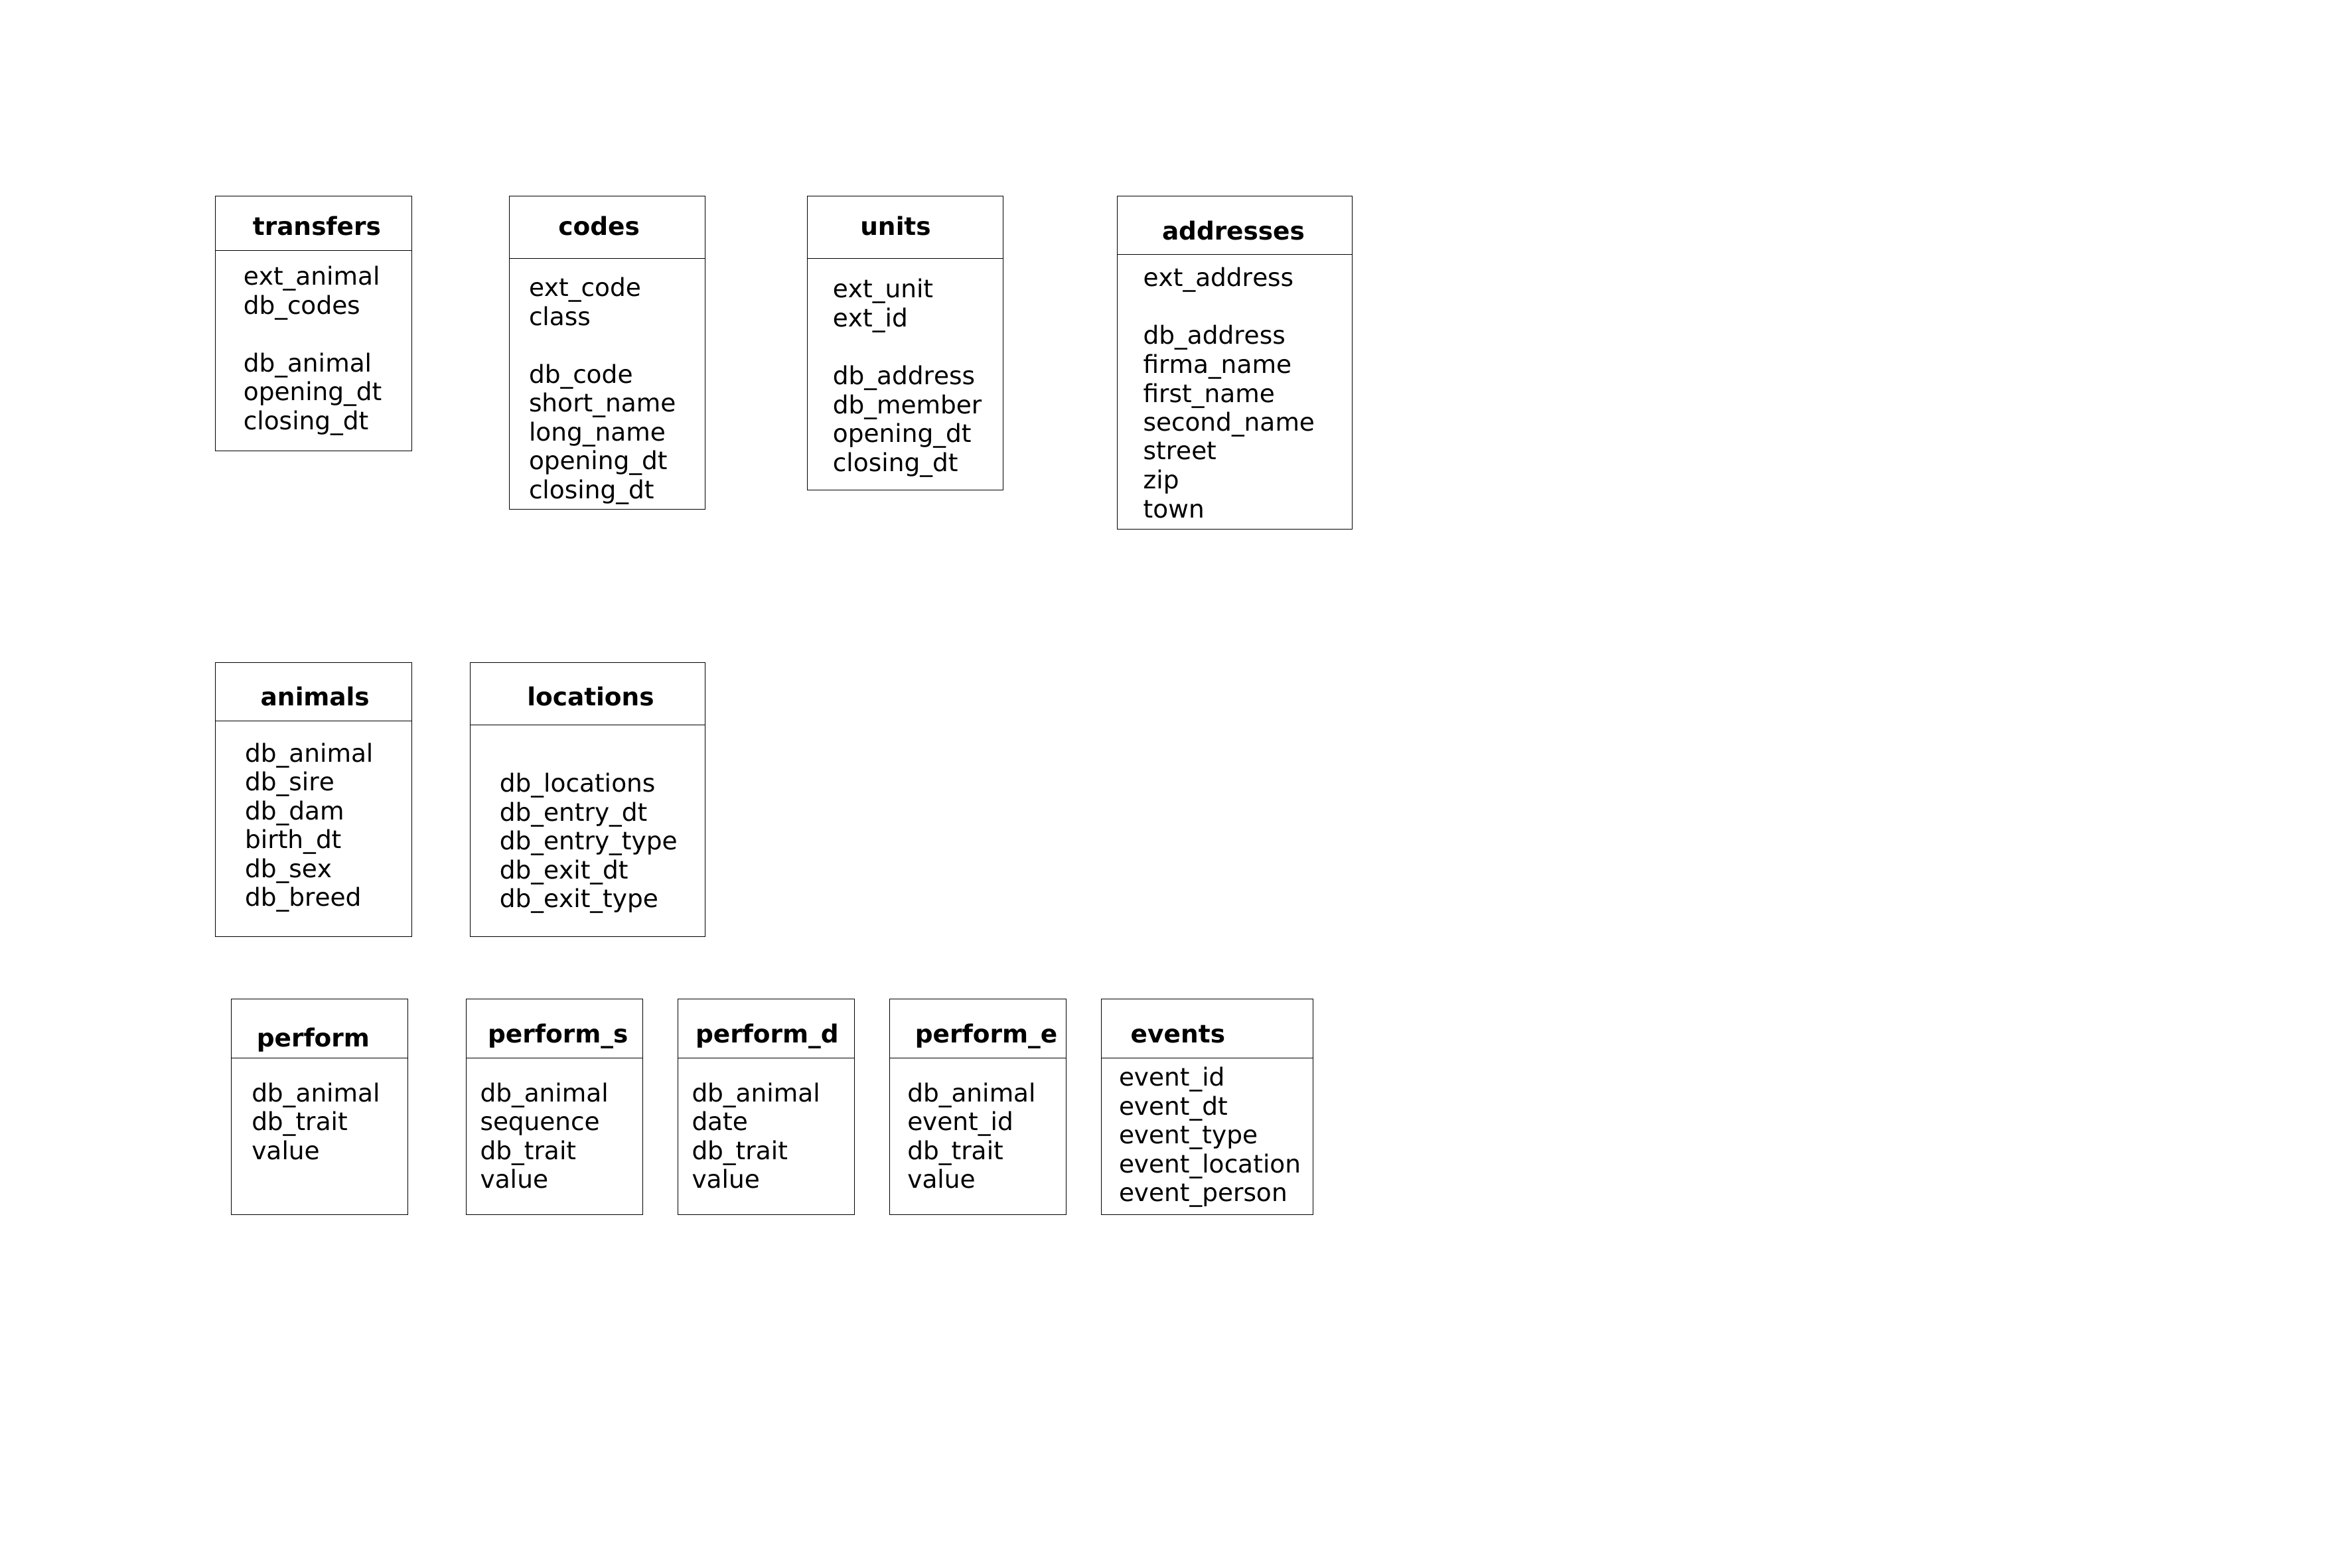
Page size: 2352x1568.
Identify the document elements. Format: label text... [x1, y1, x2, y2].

text_box ext_address db_address firma_name first_name second_name street zip town [1133, 258, 1325, 529]
text_box perform_d [686, 1015, 849, 1054]
text_box transfers [243, 207, 392, 247]
text_box codes [548, 207, 650, 247]
text_box units [850, 207, 941, 247]
text_box db_locations db_entry_dt db_entry_type db_exit_dt db_exit_type [490, 764, 688, 919]
text_box db_animal db_trait value [242, 1074, 390, 1171]
text_box ext_animal db_codes db_animal opening_dt closing_dt [234, 257, 392, 441]
text_box db_animal db_sire db_dam birth_dt db_sex db_breed [235, 733, 384, 917]
text_box perform_e [905, 1015, 1068, 1054]
text_box addresses [1152, 211, 1315, 251]
text_box events [1120, 1015, 1236, 1054]
text_box perform_s [478, 1015, 638, 1054]
text_box animals [250, 677, 380, 717]
text_box db_animal event_id db_trait value [897, 1074, 1046, 1200]
text_box locations [517, 677, 664, 717]
text_box db_animal sequence db_trait value [470, 1074, 619, 1200]
text_box ext_unit ext_id db_address db_member opening_dt closing_dt [823, 269, 992, 482]
text_box db_animal date db_trait value [682, 1074, 830, 1200]
text_box event_id event_dt event_type event_location event_person [1109, 1058, 1311, 1212]
text_box ext_code class db_code short_name long_name opening_dt closing_dt [519, 268, 686, 509]
text_box perform [247, 1019, 380, 1058]
